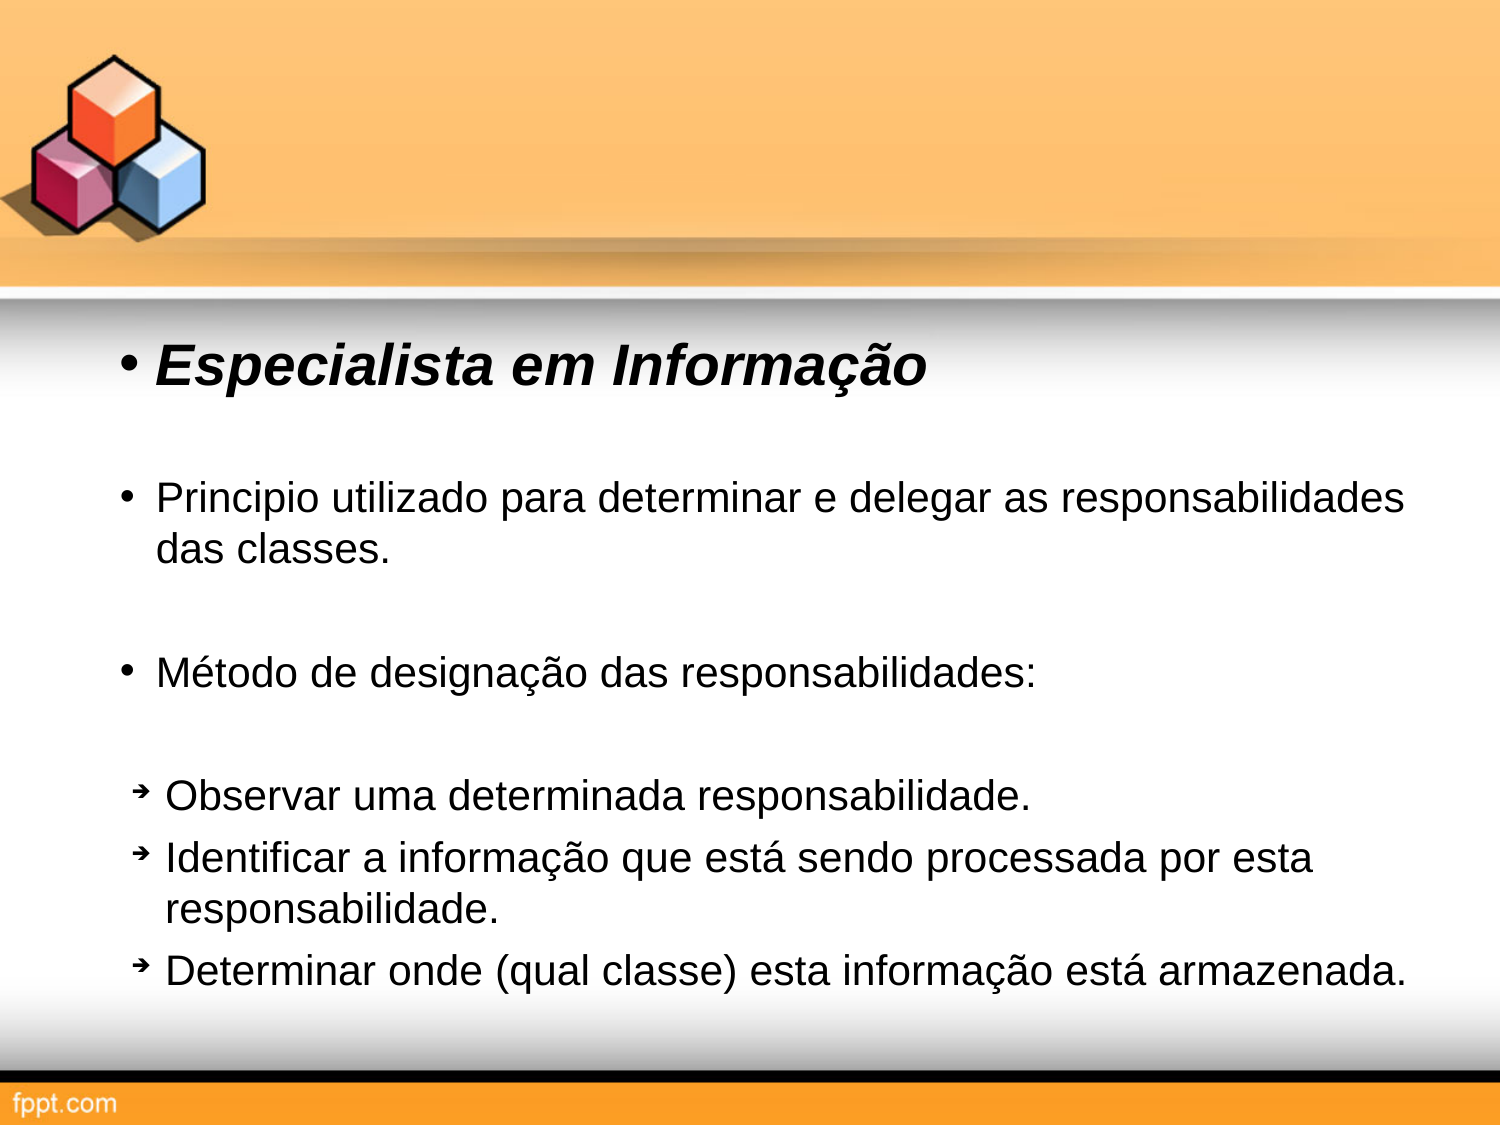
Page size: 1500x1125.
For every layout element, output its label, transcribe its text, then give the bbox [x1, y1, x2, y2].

list Especialista em Informação Principio utilizado para determinar e delegar as responsabilidades das classes. Método de designação das responsabilidades: Observar uma determinada responsabilidade. Identificar a informação que está sendo processada por esta responsabilidade. Determinar onde (qual classe) esta informação está armazenada. [105, 319, 1426, 1051]
picture [0, 0, 1500, 1125]
